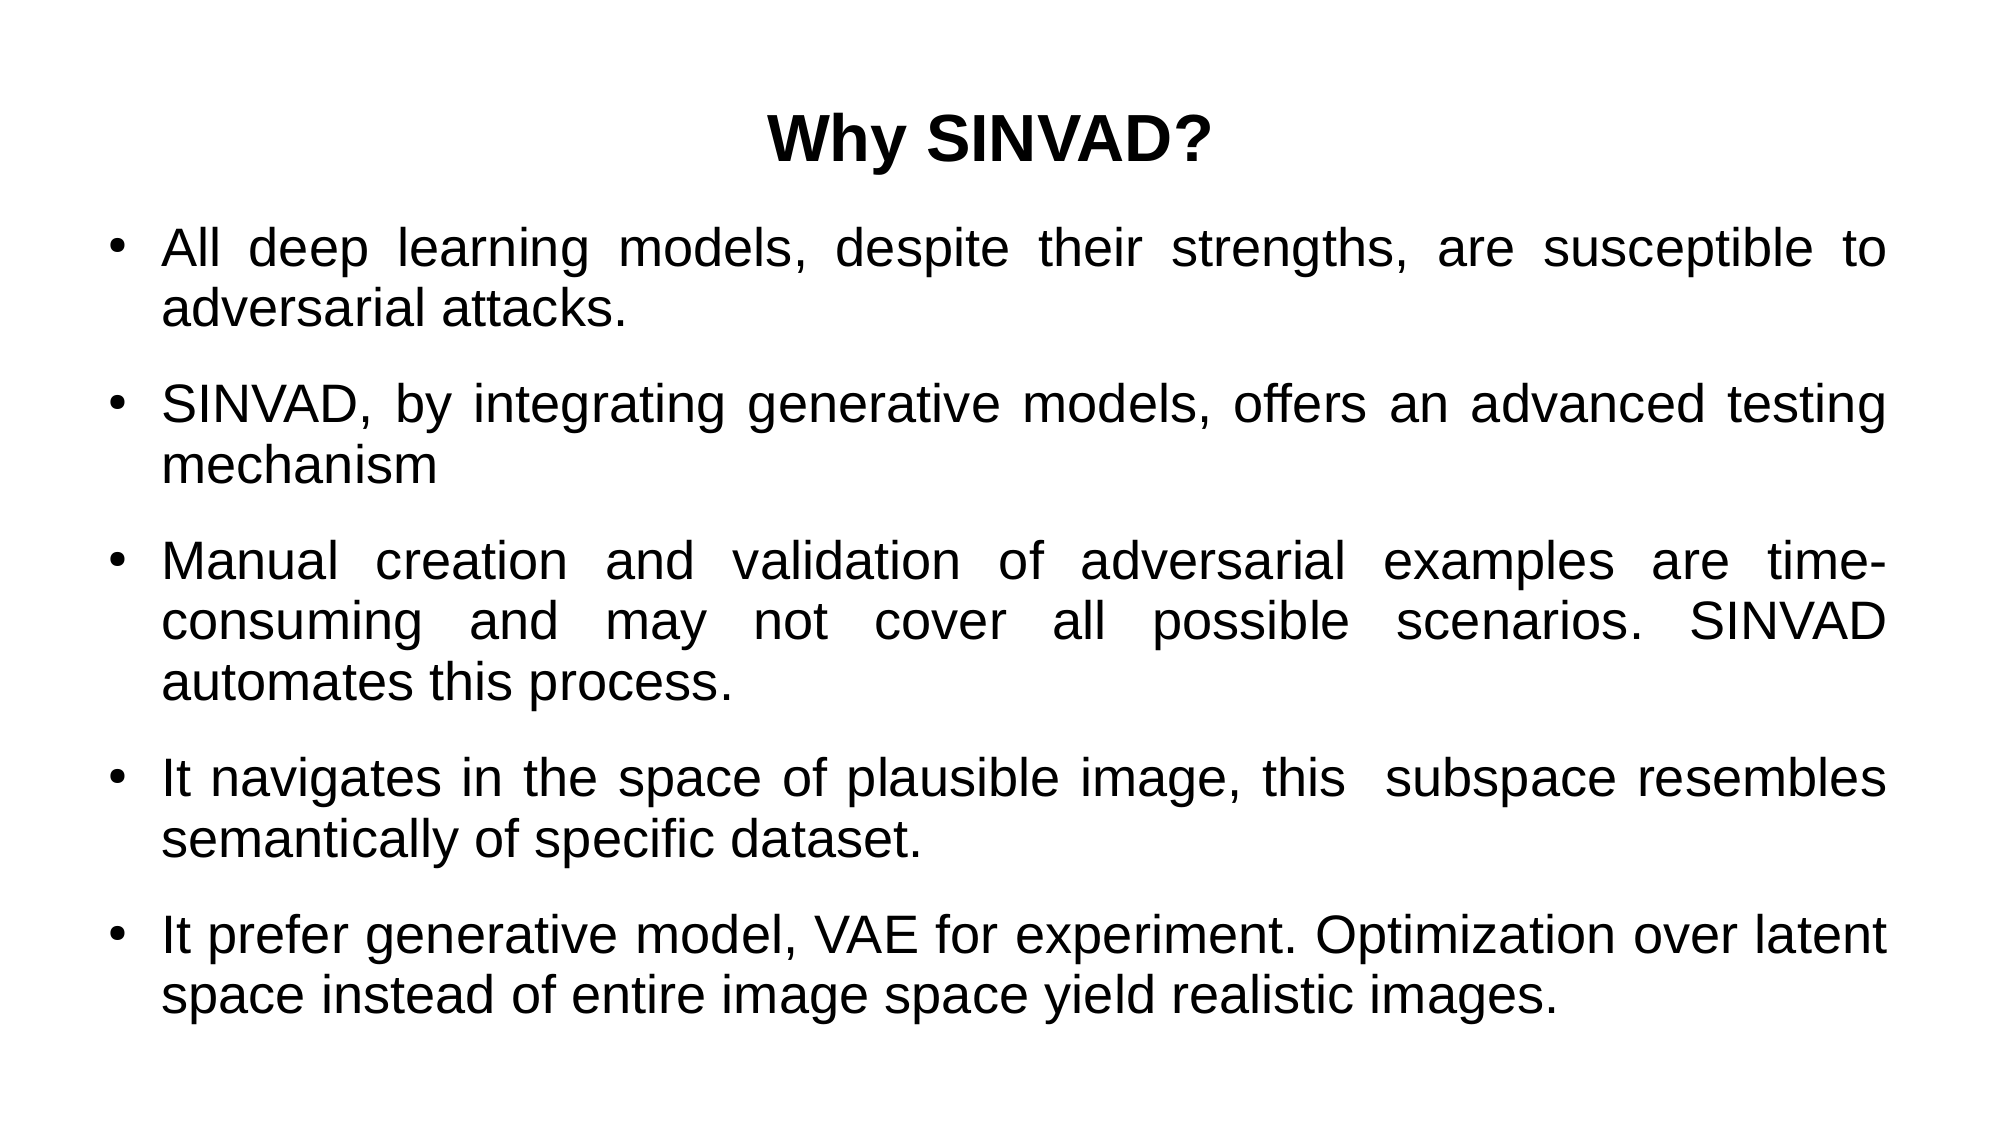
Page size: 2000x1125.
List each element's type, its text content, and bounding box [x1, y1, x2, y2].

list All deep learning models, despite their strengths, are susceptible to adversarial attacks. SINVAD, by integrating generative models, offers an advanced testing mechanism Manual creation and validation of adversarial examples are time-consuming and may not cover all possible scenarios. SINVAD automates this process. It navigates in the space of plausible image, this subspace resembles semantically of specific dataset. It prefer generative model, VAE for experiment. Optimization over latent space instead of entire image space yield realistic images. [90, 216, 1891, 1034]
title Why SINVAD? [99, 44, 1900, 233]
